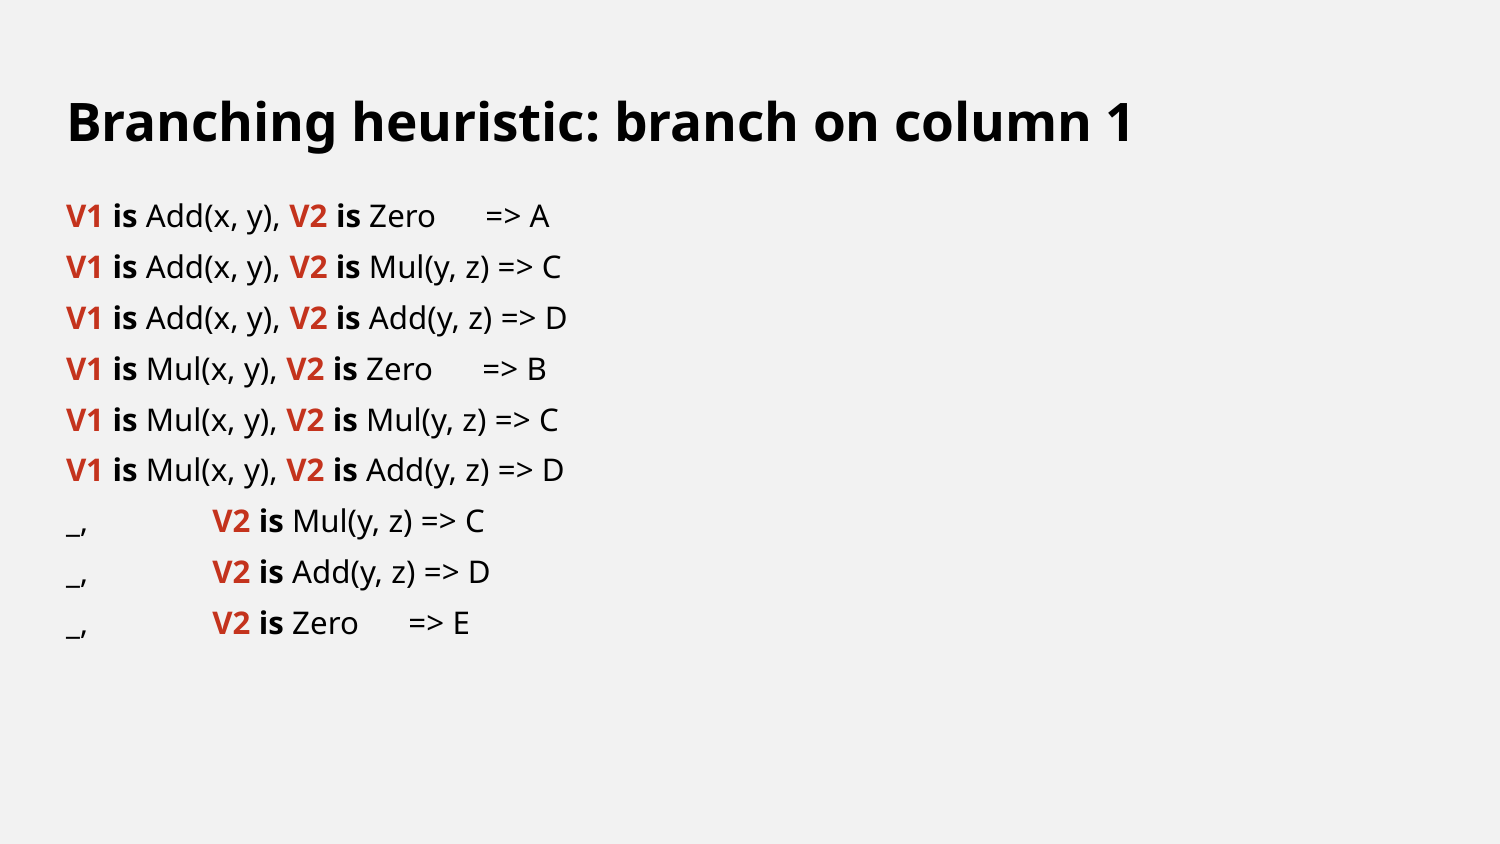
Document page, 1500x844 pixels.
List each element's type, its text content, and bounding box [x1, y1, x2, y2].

title Branching heuristic: branch on column 1 [51, 72, 1449, 167]
list V1 is Add(x, y), V2 is Zero => A V1 is Add(x, y), V2 is Mul(y, z) => C V1 is Add(x, y), V2 is Add(y, z) => D V1 is Mul(x, y), V2 is Zero => B V1 is Mul(x, y), V2 is Mul(y, z) => C V1 is Mul(x, y), V2 is Add(y, z) => D _, V2 is Mul(y, z) => C _, V2 is Add(y, z) => D _, V2 is Zero => E [51, 189, 1449, 798]
